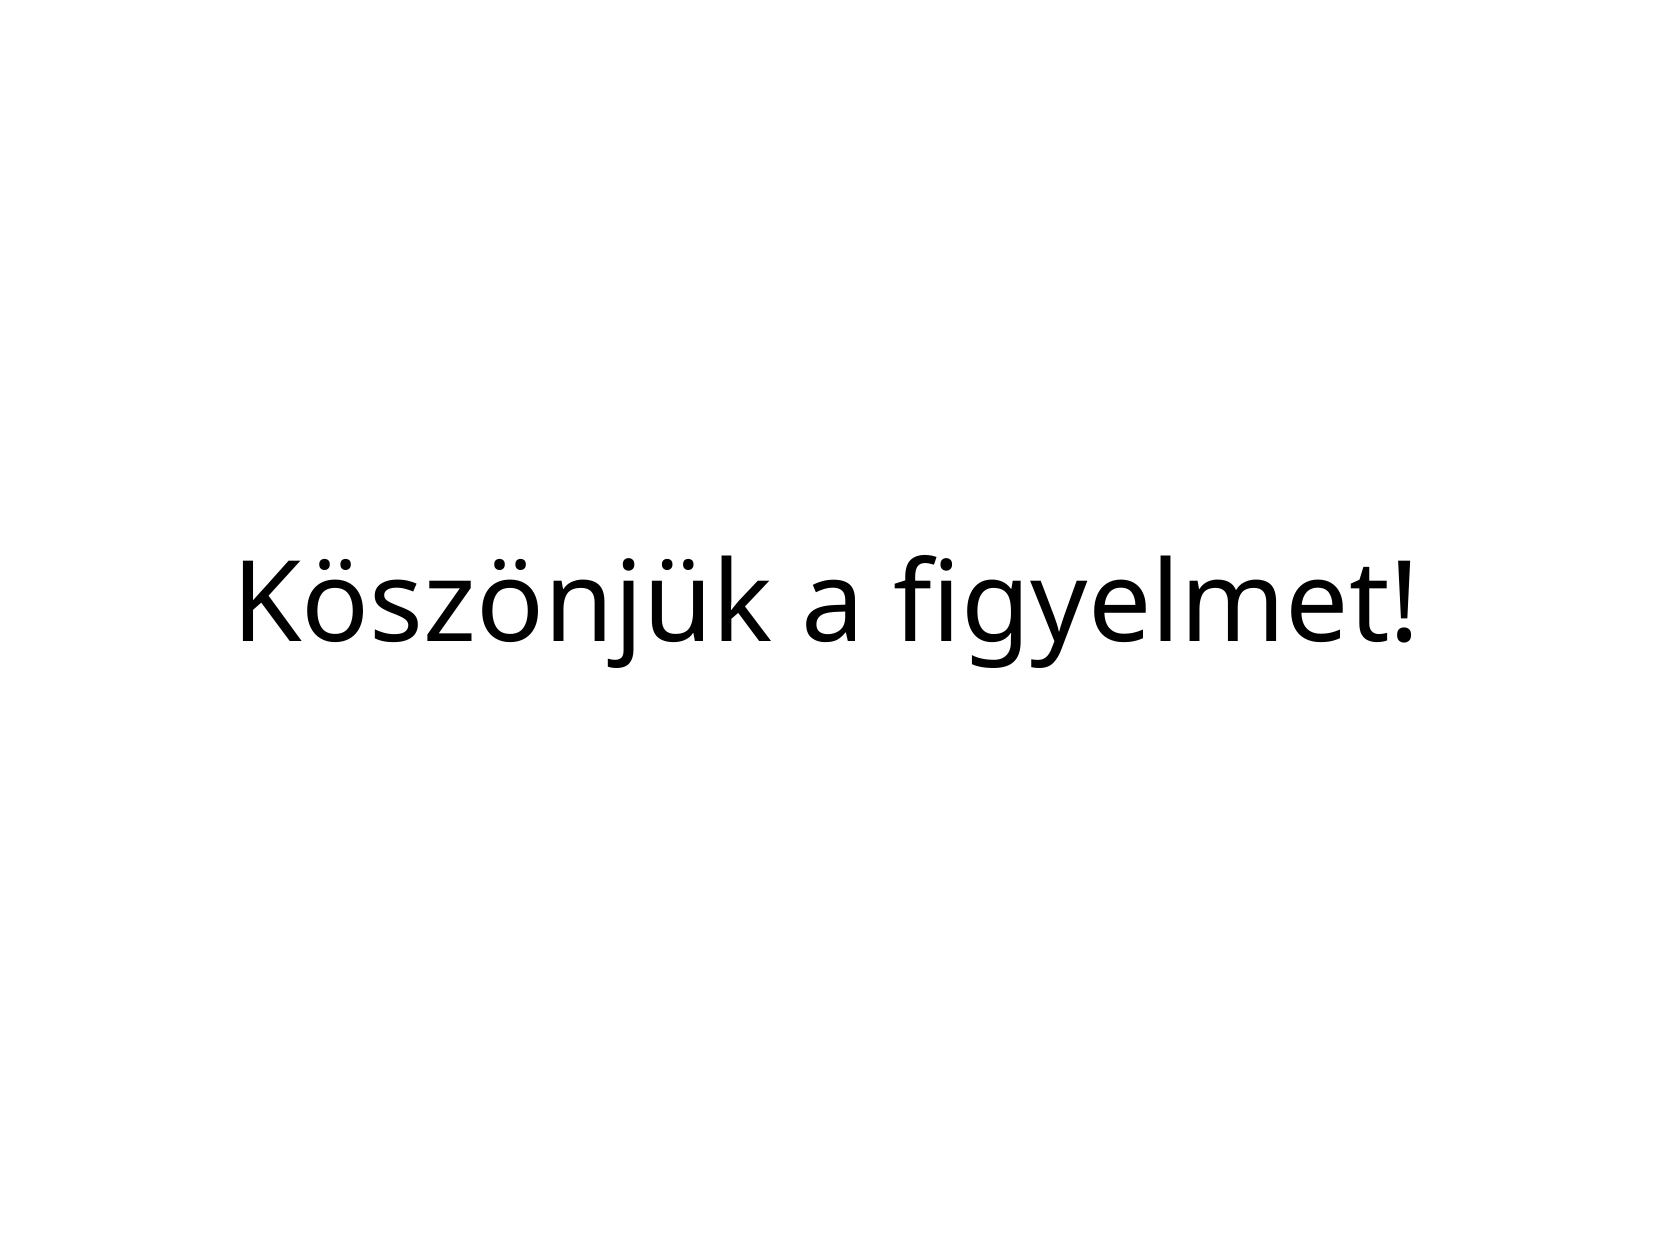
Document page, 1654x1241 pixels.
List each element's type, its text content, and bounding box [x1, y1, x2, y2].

title Köszönjük a figyelmet! [82, 49, 1571, 1146]
